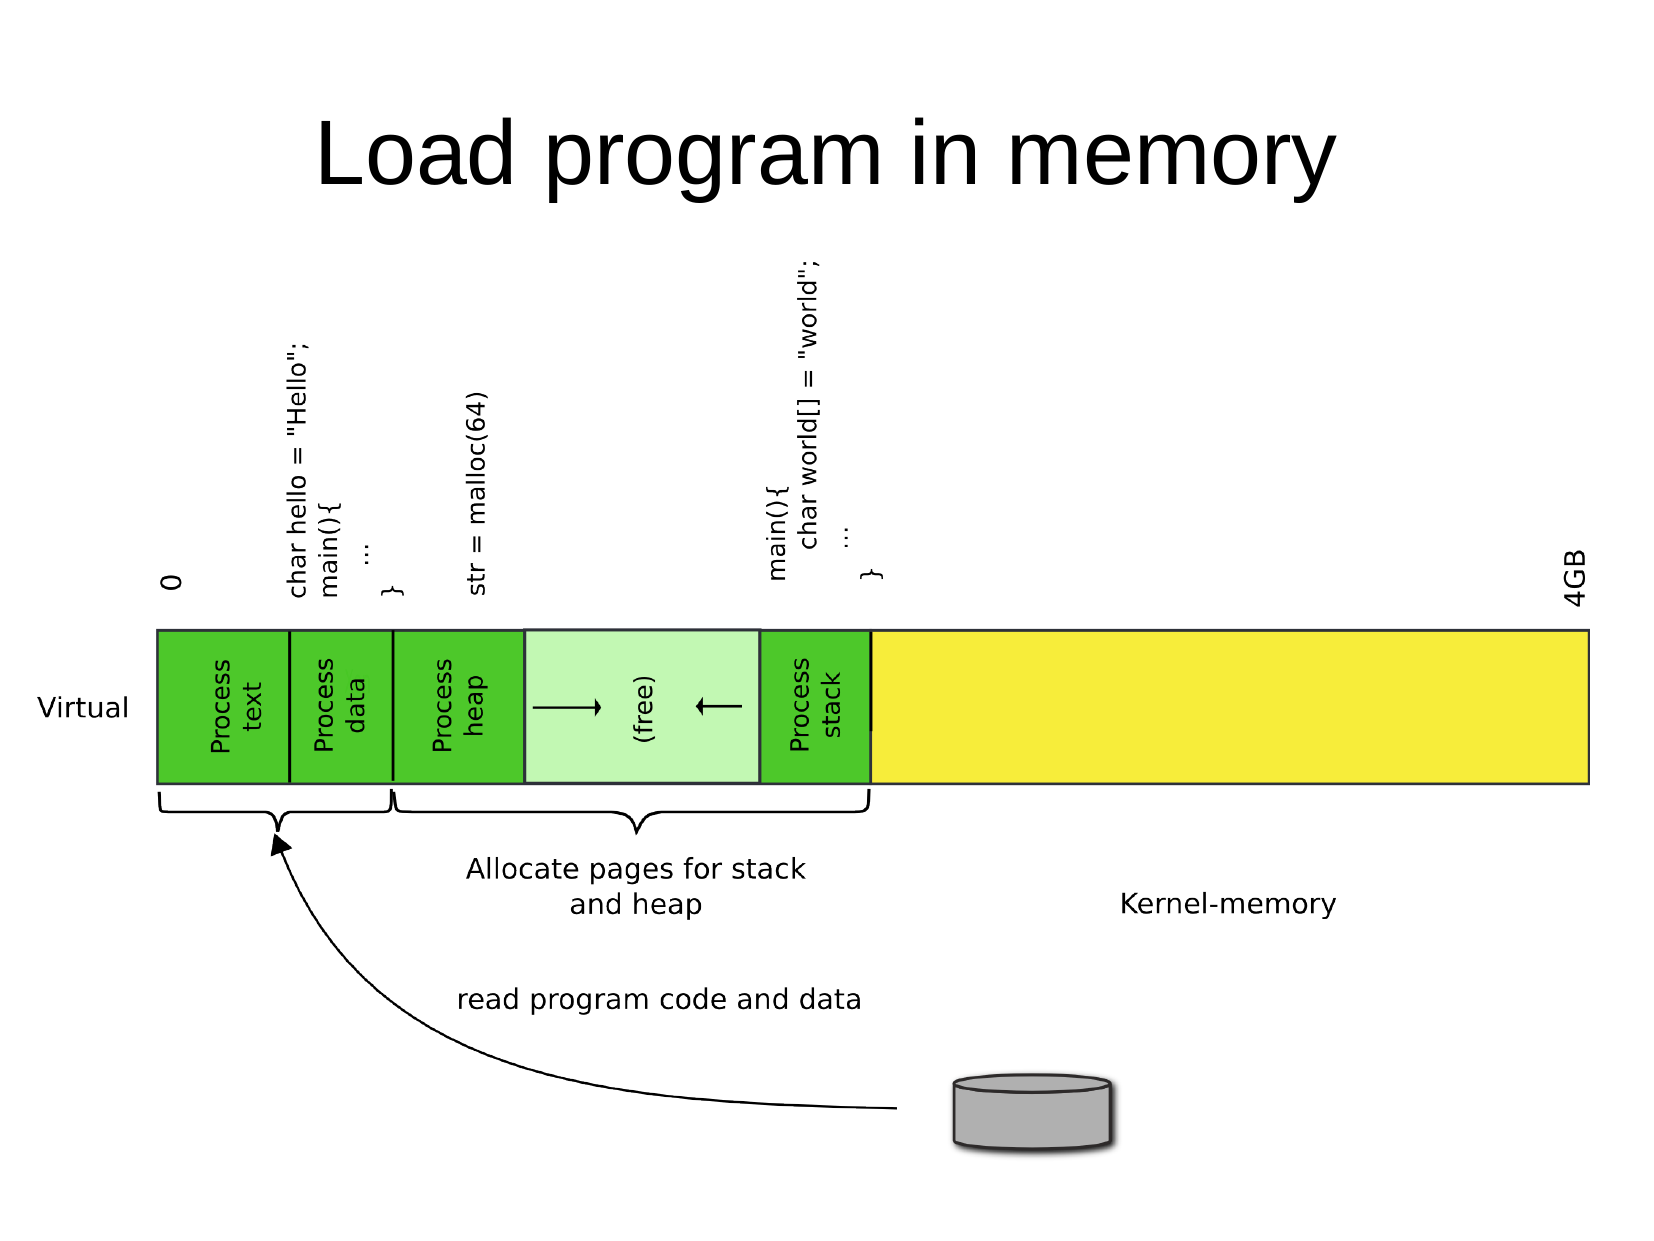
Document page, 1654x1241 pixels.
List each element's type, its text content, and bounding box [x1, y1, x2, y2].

title Load program in memory [82, 49, 1571, 257]
picture [37, 262, 1590, 1163]
